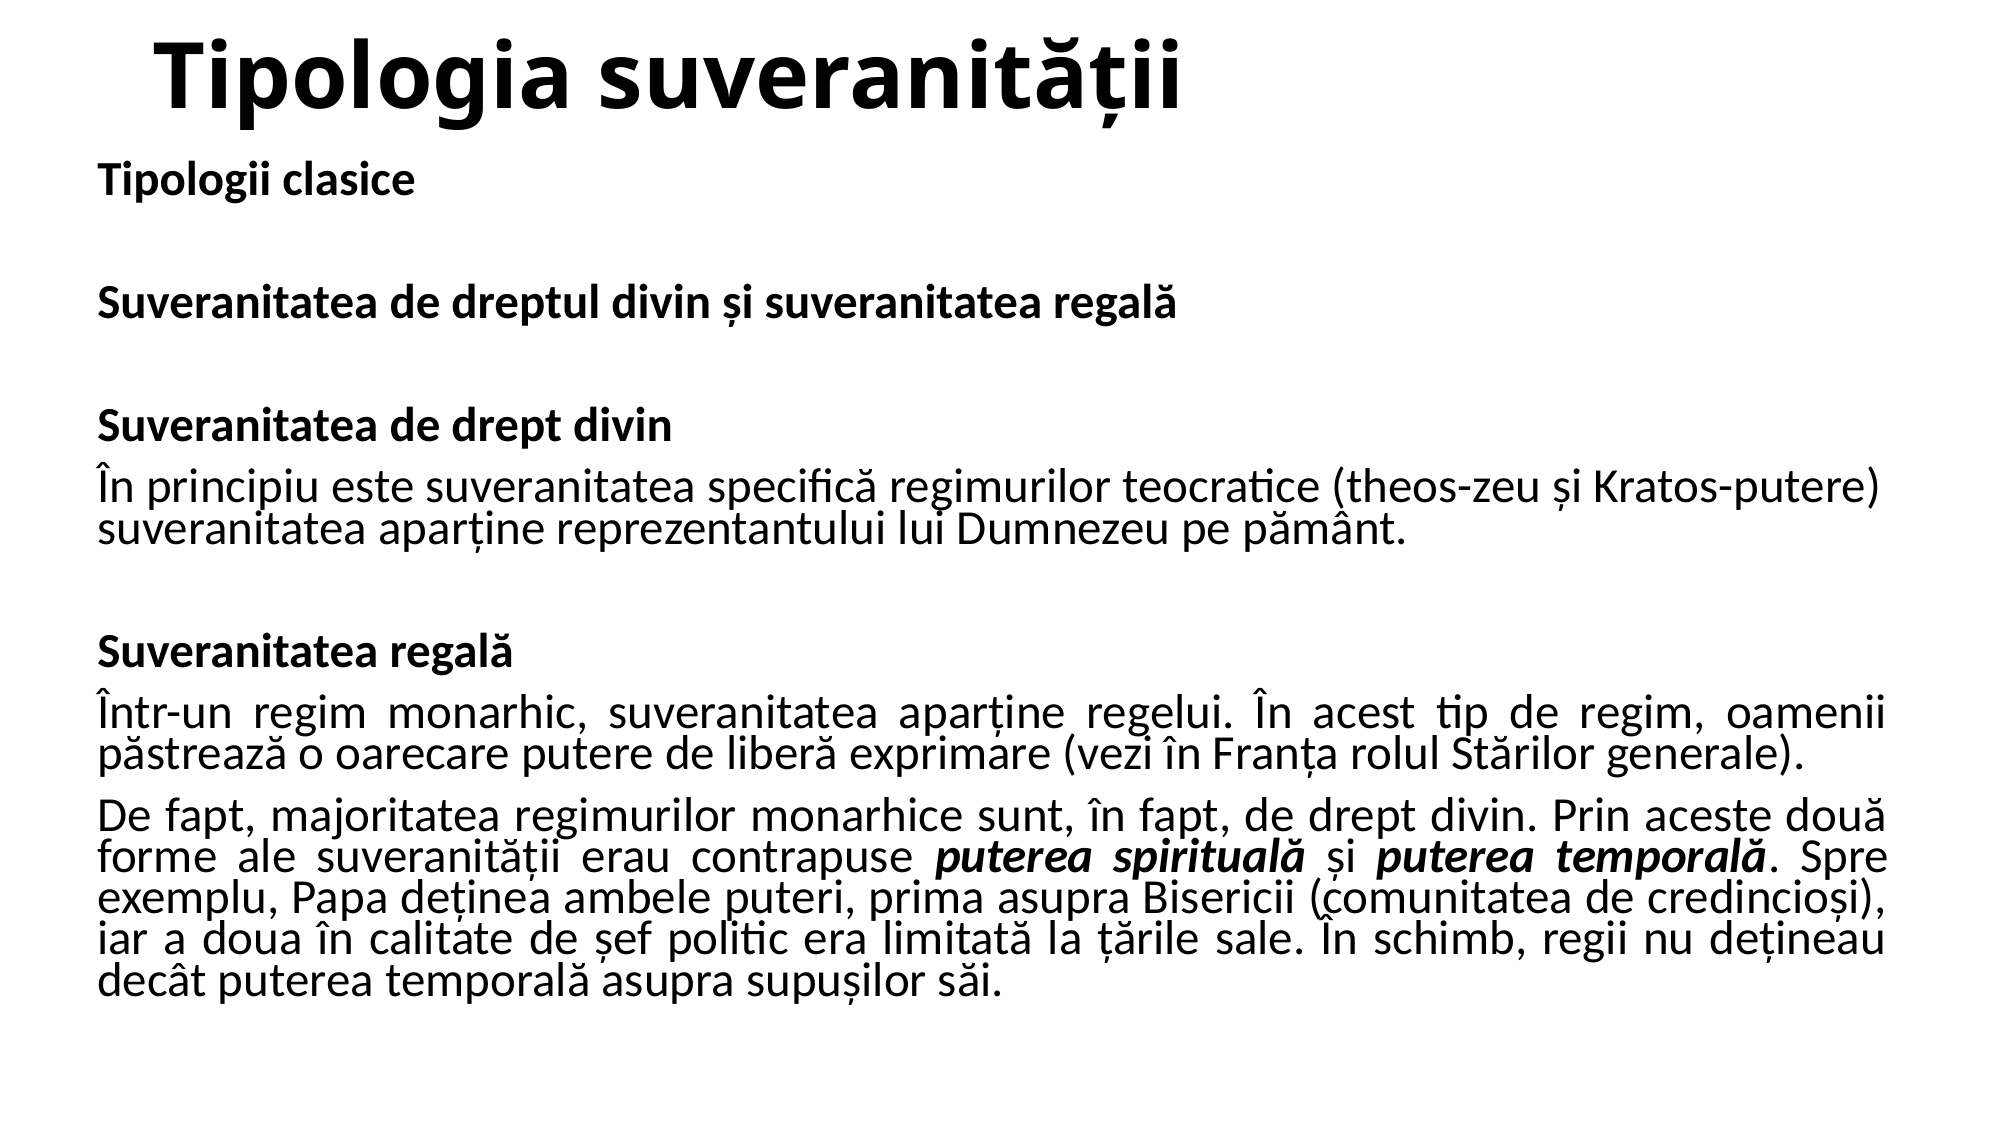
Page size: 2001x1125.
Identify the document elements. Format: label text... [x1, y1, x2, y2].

list Tipologii clasice Suveranitatea de dreptul divin și suveranitatea regală Suveranitatea de drept divin În principiu este suveranitatea specifică regimurilor teocratice (theos-zeu și Kratos-putere) suveranitatea aparține reprezentantului lui Dumnezeu pe pământ. Suveranitatea regală Într-un regim monarhic, suveranitatea aparține regelui. În acest tip de regim, oamenii păstrează o oarecare putere de liberă exprimare (vezi în Franța rolul Stărilor generale). De fapt, majoritatea regimurilor monarhice sunt, în fapt, de drept divin. Prin aceste două forme ale suveranității erau contrapuse puterea spirituală și puterea temporală. Spre exemplu, Papa deținea ambele puteri, prima asupra Bisericii (comunitatea de credincioși), iar a doua în calitate de șef politic era limitată la țările sale. În schimb, regii nu dețineau decât puterea temporală asupra supușilor săi. [82, 154, 1955, 1014]
title Tipologia suveranității [137, 3, 1863, 154]
